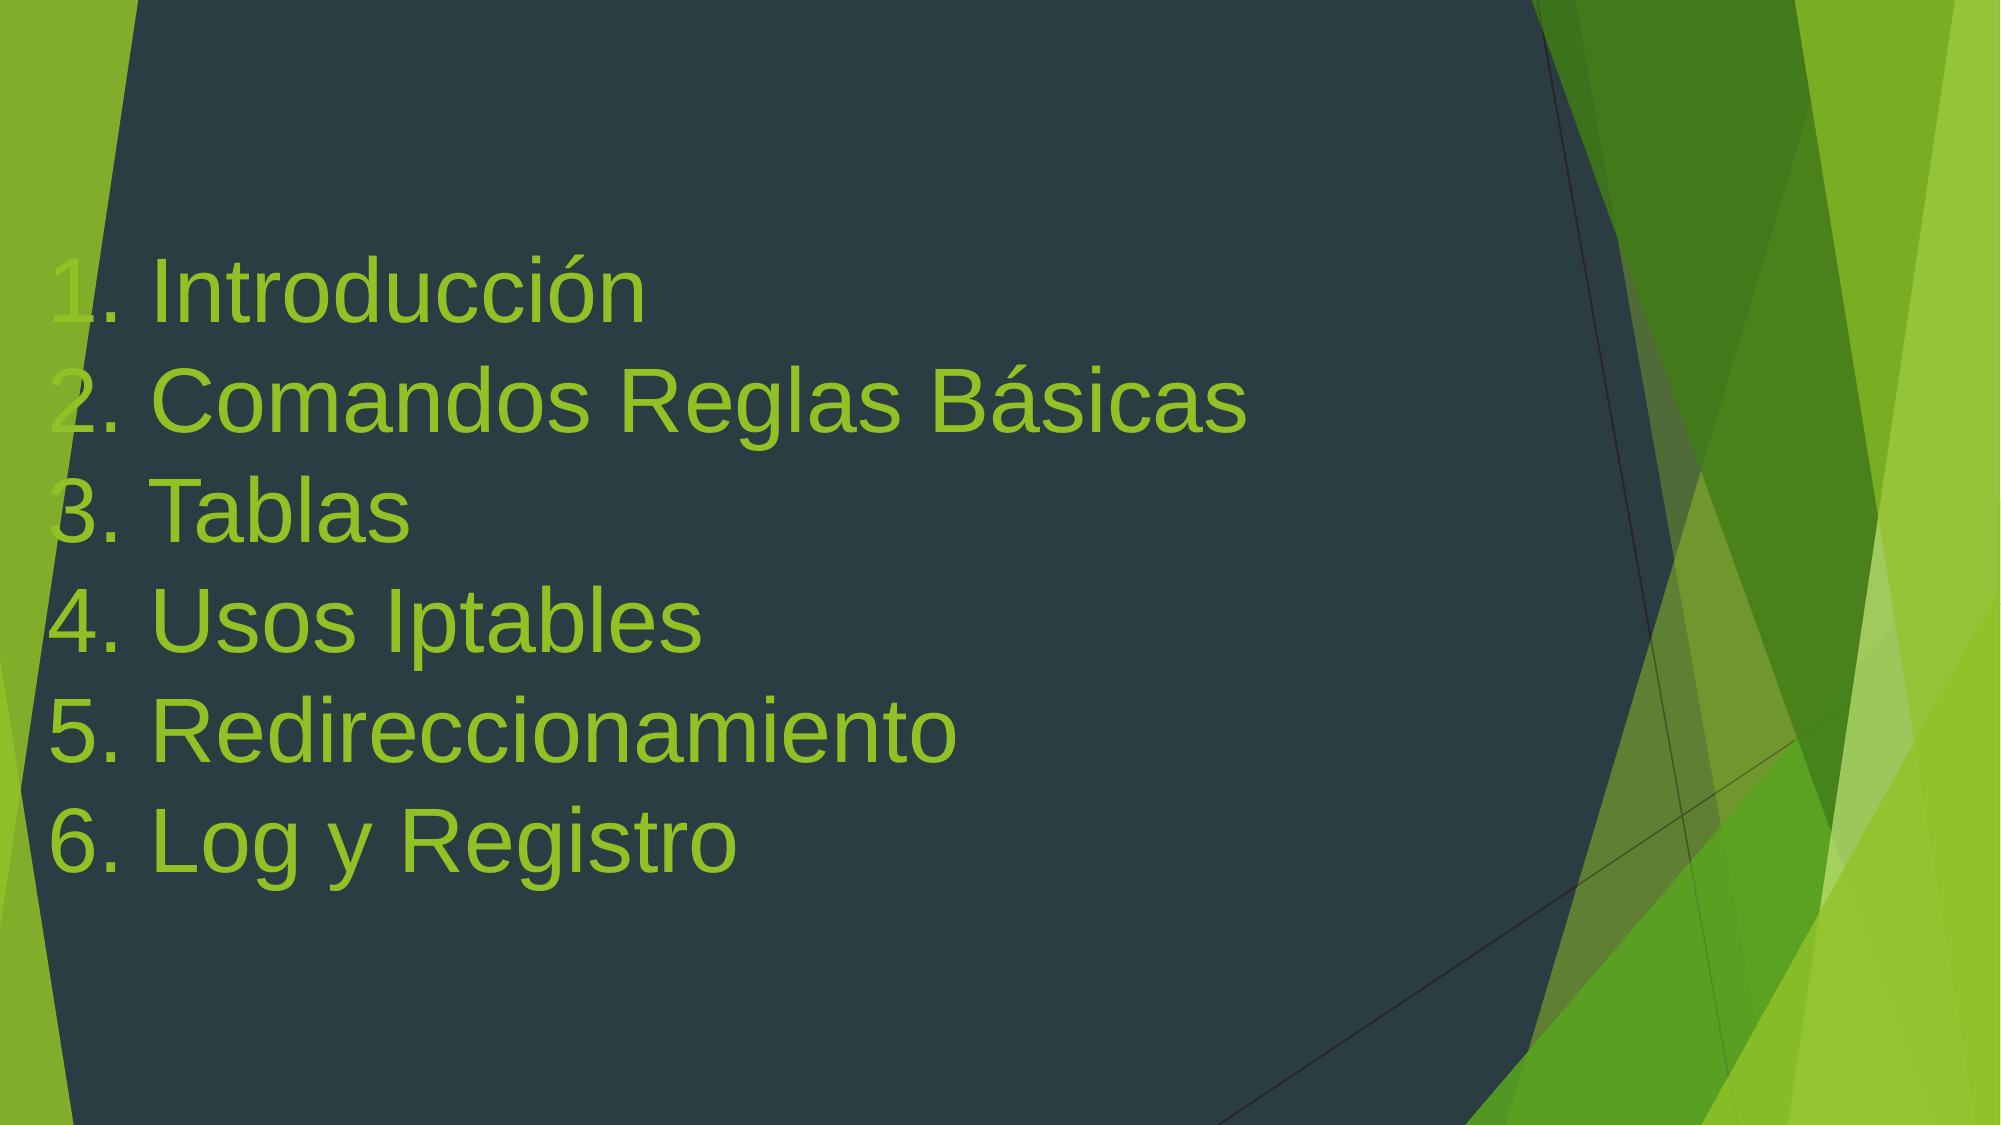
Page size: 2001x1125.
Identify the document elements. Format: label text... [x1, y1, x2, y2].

title 1. Introducción 2. Comandos Reglas Básicas 3. Tablas 4. Usos Iptables 5. Redireccionamiento 6. Log y Registro [47, 94, 1749, 1028]
